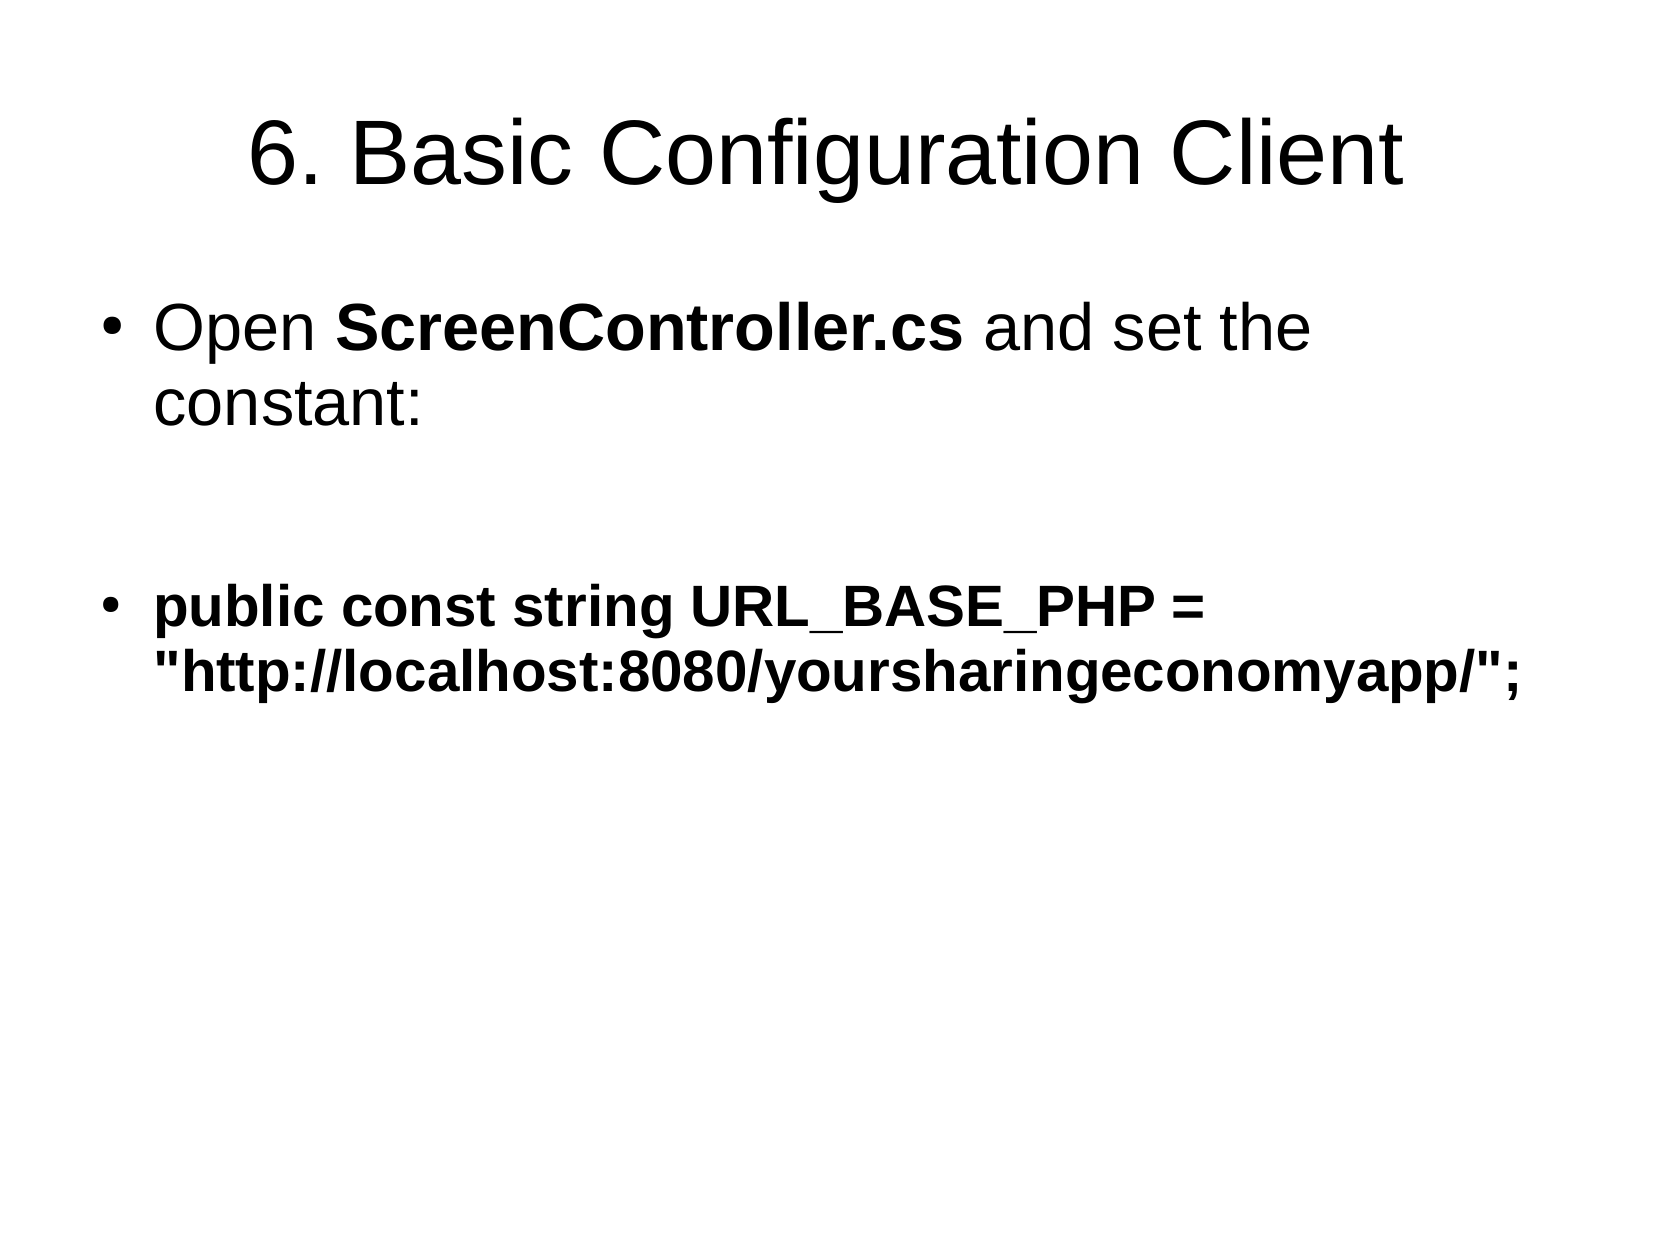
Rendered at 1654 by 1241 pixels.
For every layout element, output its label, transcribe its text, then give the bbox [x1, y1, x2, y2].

list Open ScreenController.cs and set the constant: public const string URL_BASE_PHP = "http://localhost:8080/yoursharingeconomyapp/"; [82, 290, 1571, 1010]
title 6. Basic Configuration Client [82, 49, 1571, 257]
